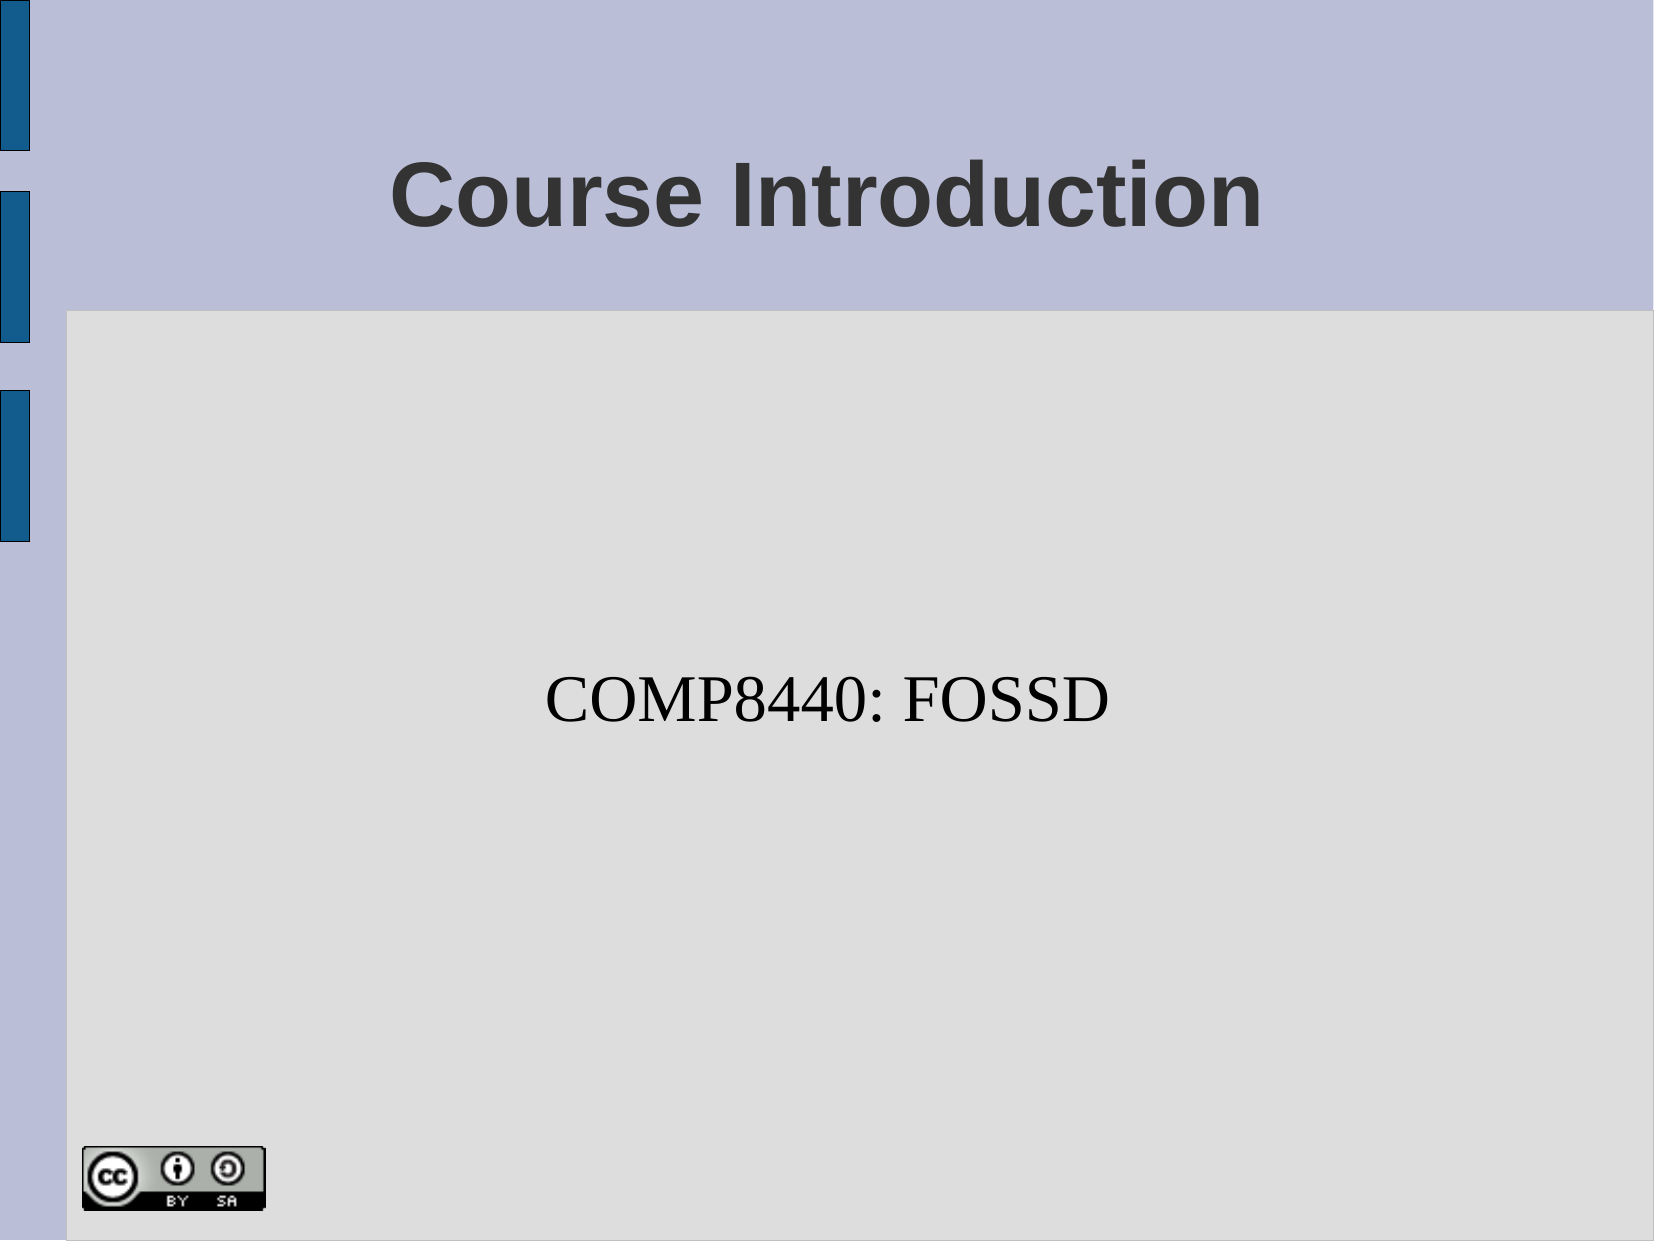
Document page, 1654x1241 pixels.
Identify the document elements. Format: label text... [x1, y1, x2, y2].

title Course Introduction [121, 91, 1534, 299]
subtitle COMP8440: FOSSD [121, 344, 1534, 1127]
picture [82, 1146, 266, 1211]
